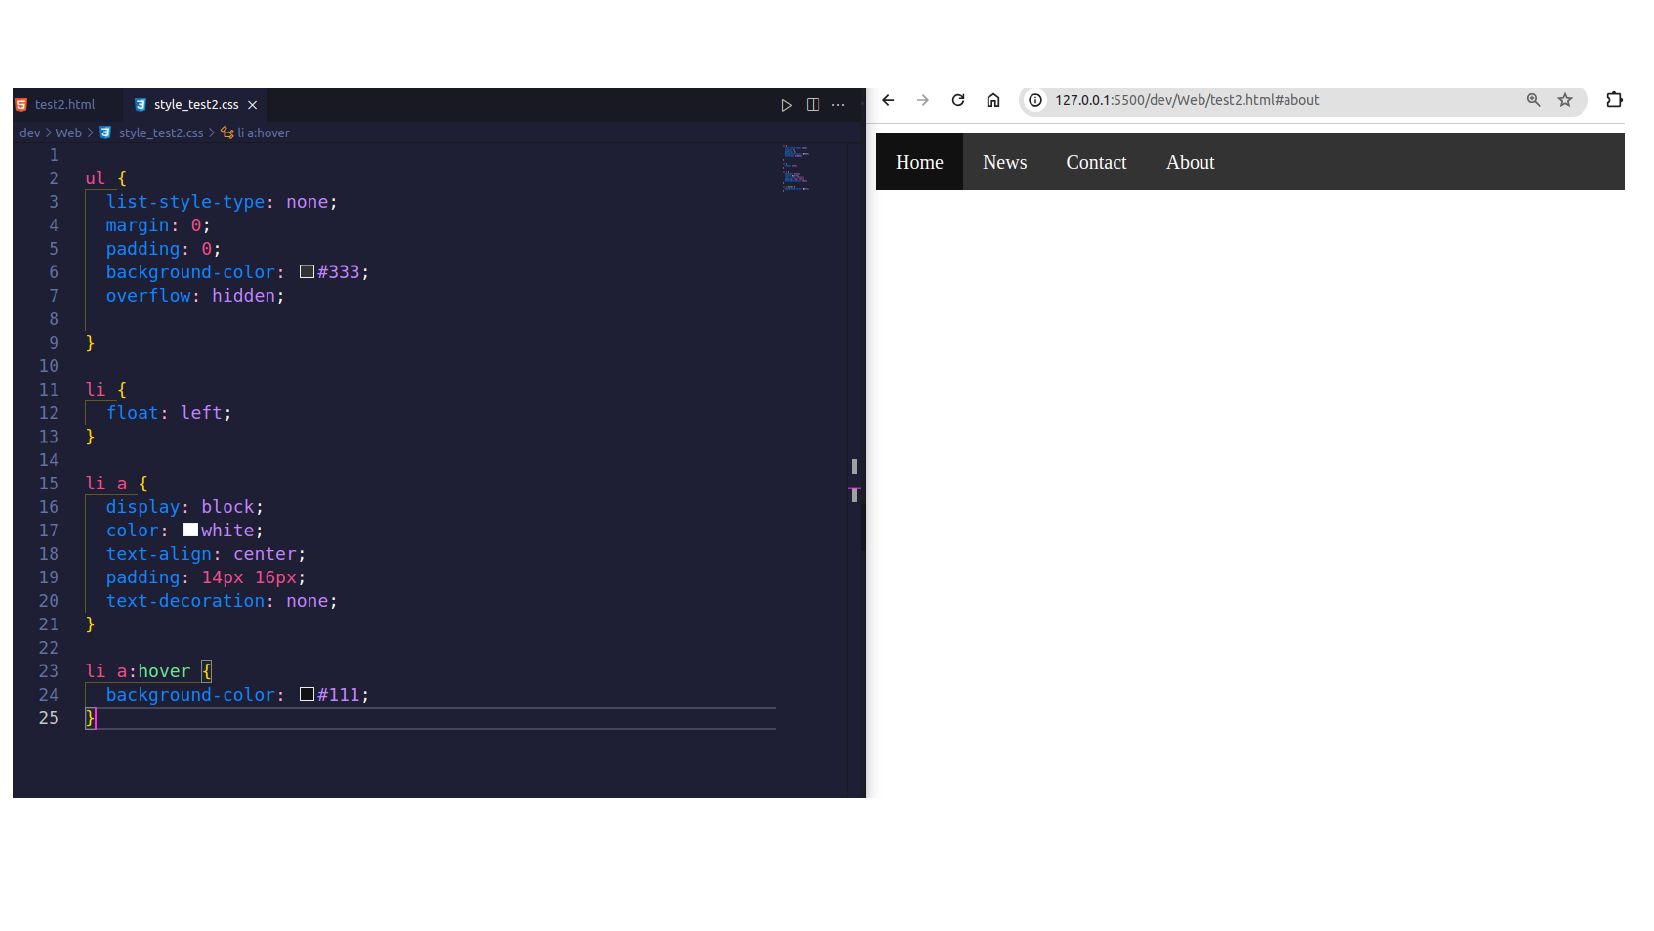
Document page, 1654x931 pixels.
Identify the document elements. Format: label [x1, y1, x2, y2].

picture [13, 88, 1625, 798]
